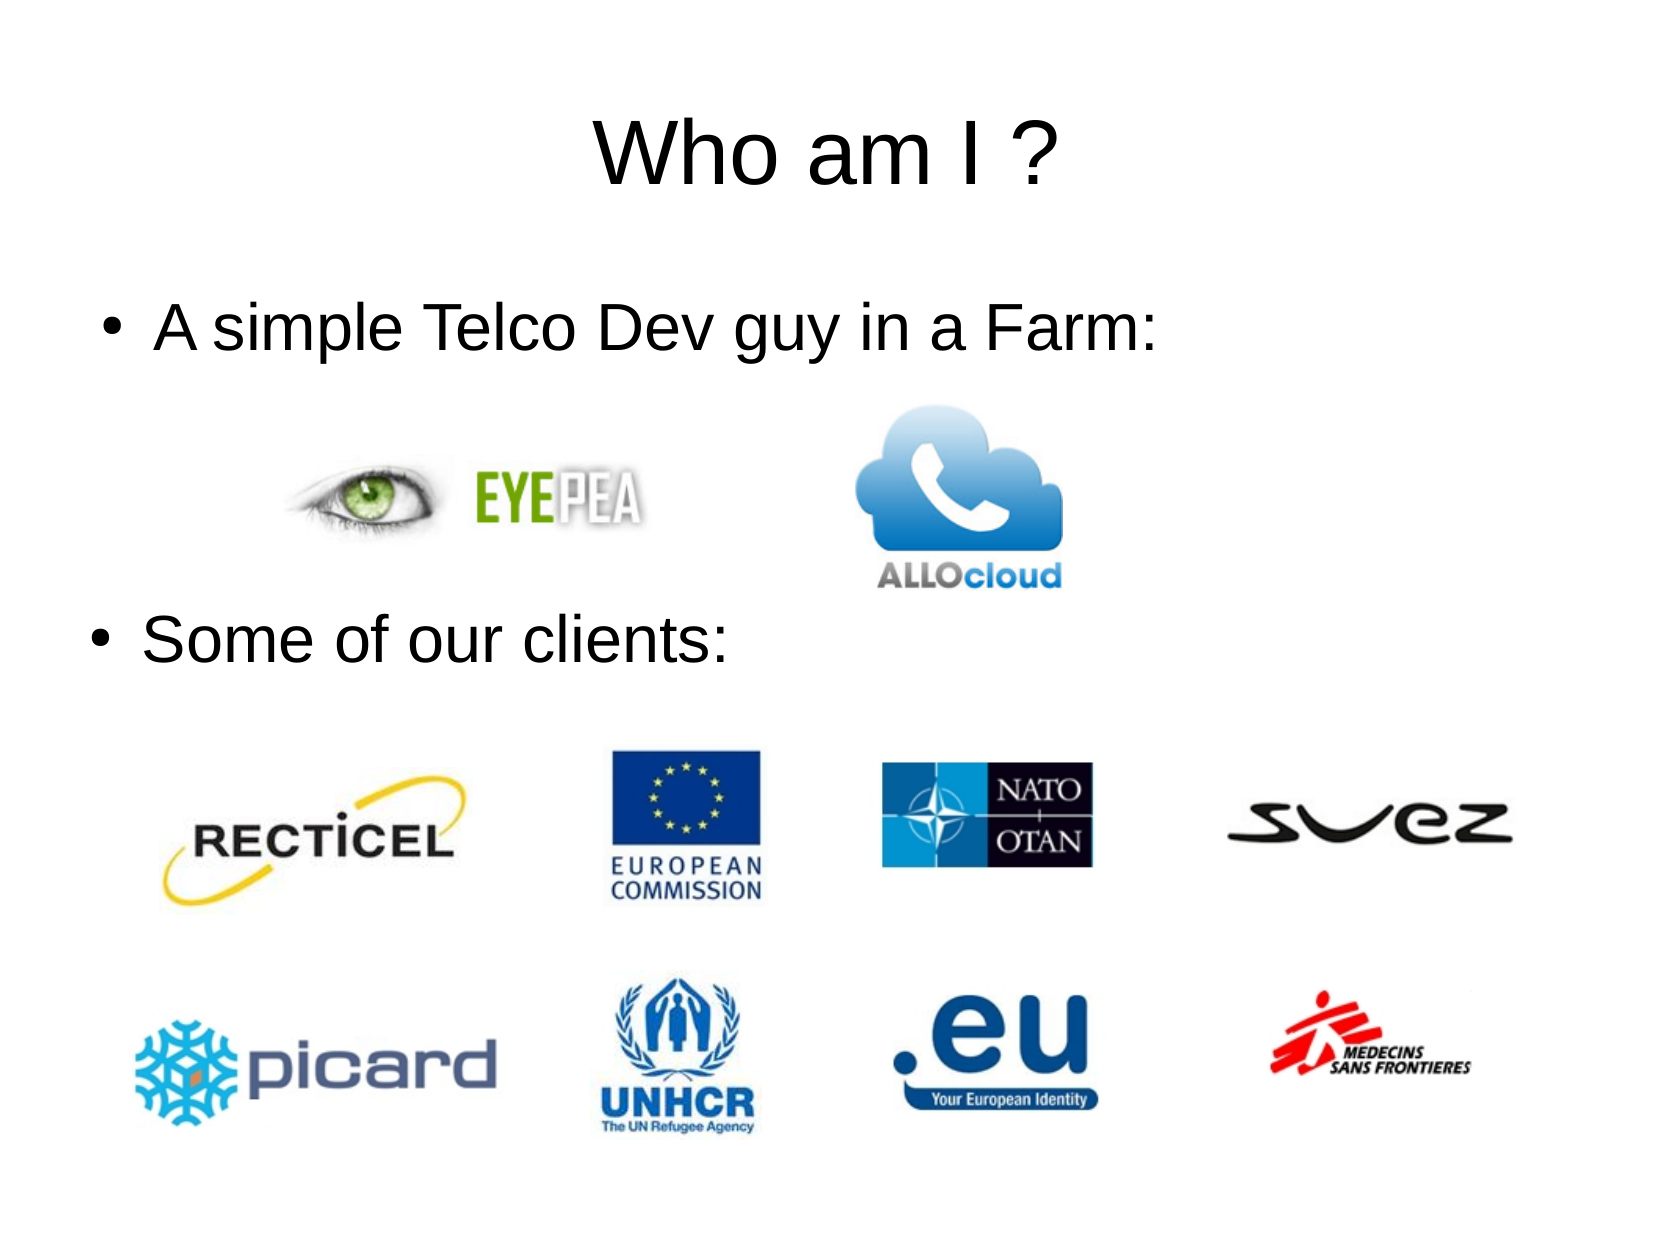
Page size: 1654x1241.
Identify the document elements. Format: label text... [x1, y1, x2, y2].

picture [854, 402, 1063, 591]
picture [128, 1001, 508, 1134]
picture [886, 986, 1111, 1126]
picture [159, 767, 473, 915]
picture [283, 454, 657, 548]
list Some of our clients: [70, 602, 1559, 927]
picture [602, 744, 770, 910]
picture [590, 970, 762, 1140]
picture [859, 744, 1123, 880]
list A simple Telco Dev guy in a Farm: [82, 290, 1619, 615]
picture [1215, 773, 1524, 879]
picture [1263, 986, 1478, 1087]
title Who am I ? [82, 49, 1571, 257]
